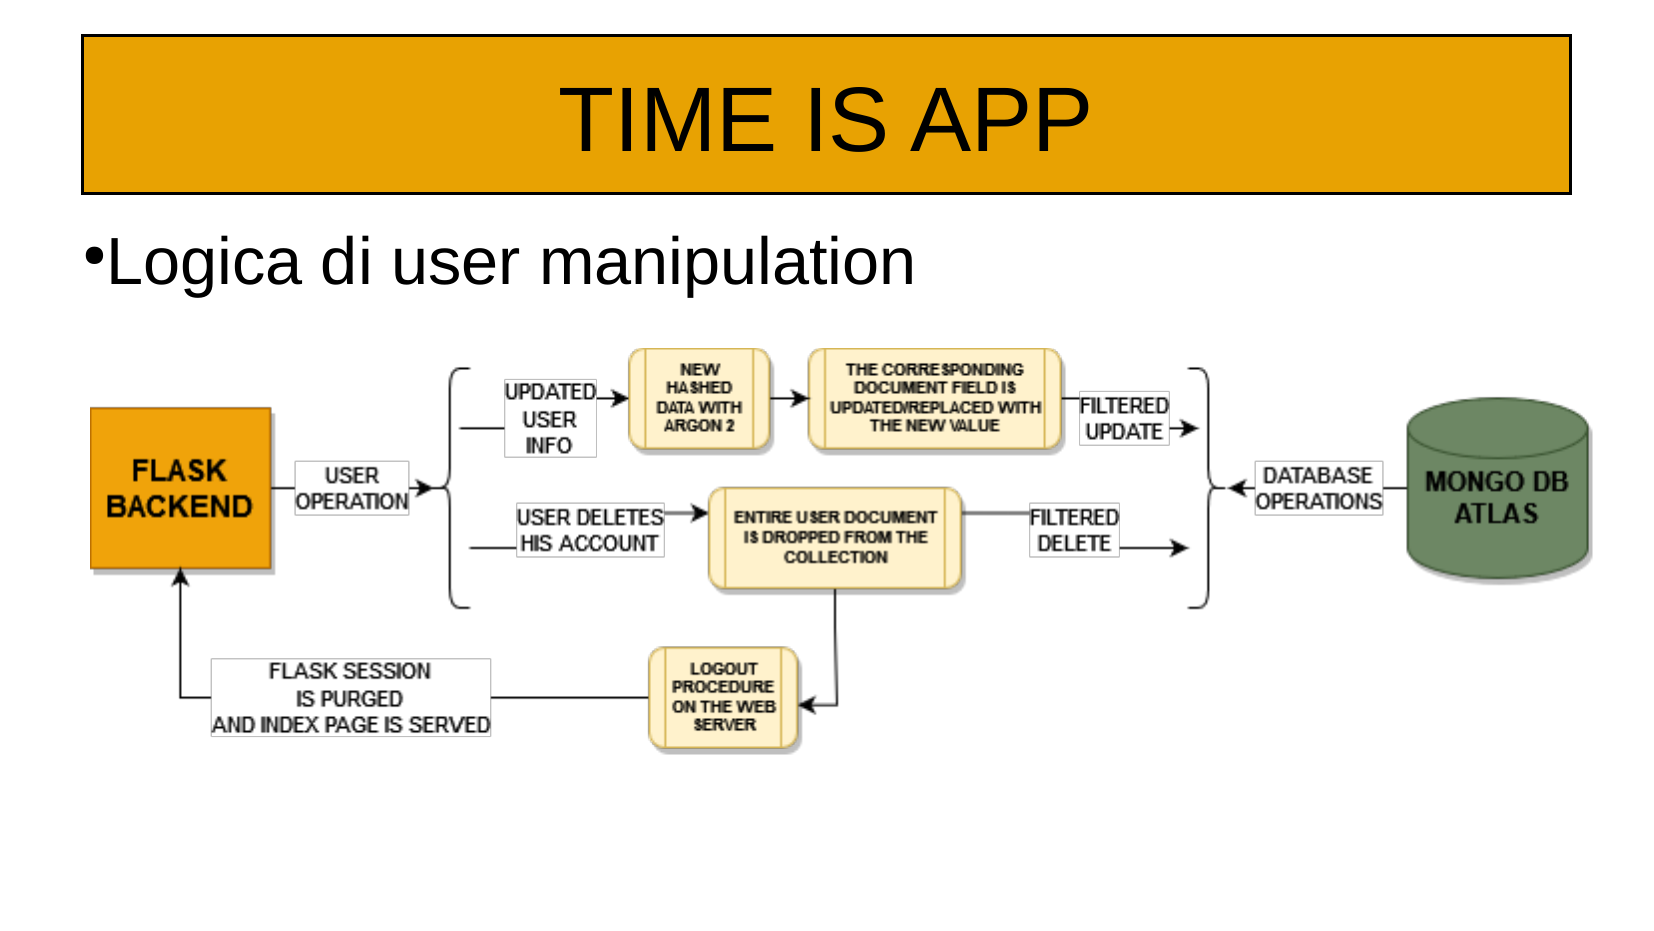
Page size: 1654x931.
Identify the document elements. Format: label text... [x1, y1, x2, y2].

list Logica di user manipulation [82, 217, 1571, 758]
picture [90, 348, 1595, 758]
title TIME IS APP [82, 35, 1571, 194]
